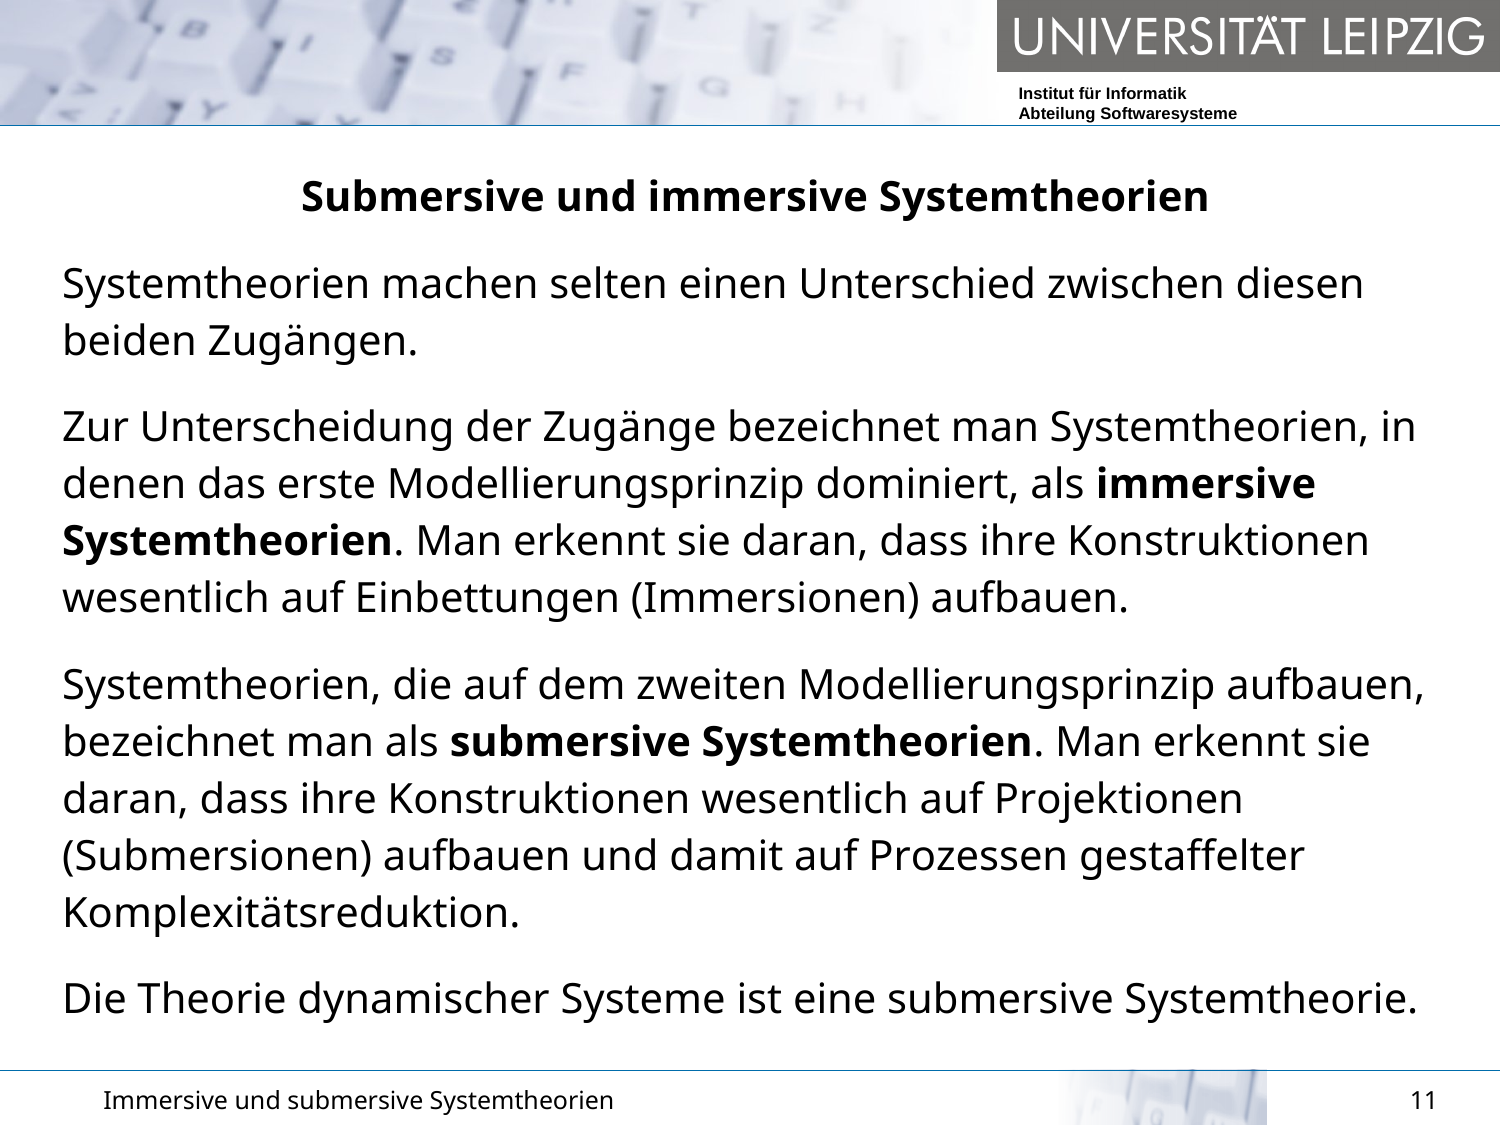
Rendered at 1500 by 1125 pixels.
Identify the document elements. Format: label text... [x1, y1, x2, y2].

list Submersive und immersive Systemtheorien Systemtheorien machen selten einen Unterschied zwischen diesen beiden Zugängen. Zur Unterscheidung der Zugänge bezeichnet man Systemtheorien, in denen das erste Modellierungsprinzip dominiert, als immersive Systemtheorien. Man erkennt sie daran, dass ihre Konstruktionen wesentlich auf Einbettungen (Immersionen) aufbauen. Systemtheorien, die auf dem zweiten Modellierungsprinzip aufbauen, bezeichnet man als submersive Systemtheorien. Man erkennt sie daran, dass ihre Konstruktionen wesentlich auf Projektionen (Submersionen) aufbauen und damit auf Prozessen gestaffelter Komplexitätsreduktion. Die Theorie dynamischer Systeme ist eine submersive Systemtheorie. [47, 159, 1465, 1054]
picture [1057, 1071, 1267, 1125]
picture [0, 0, 1500, 125]
